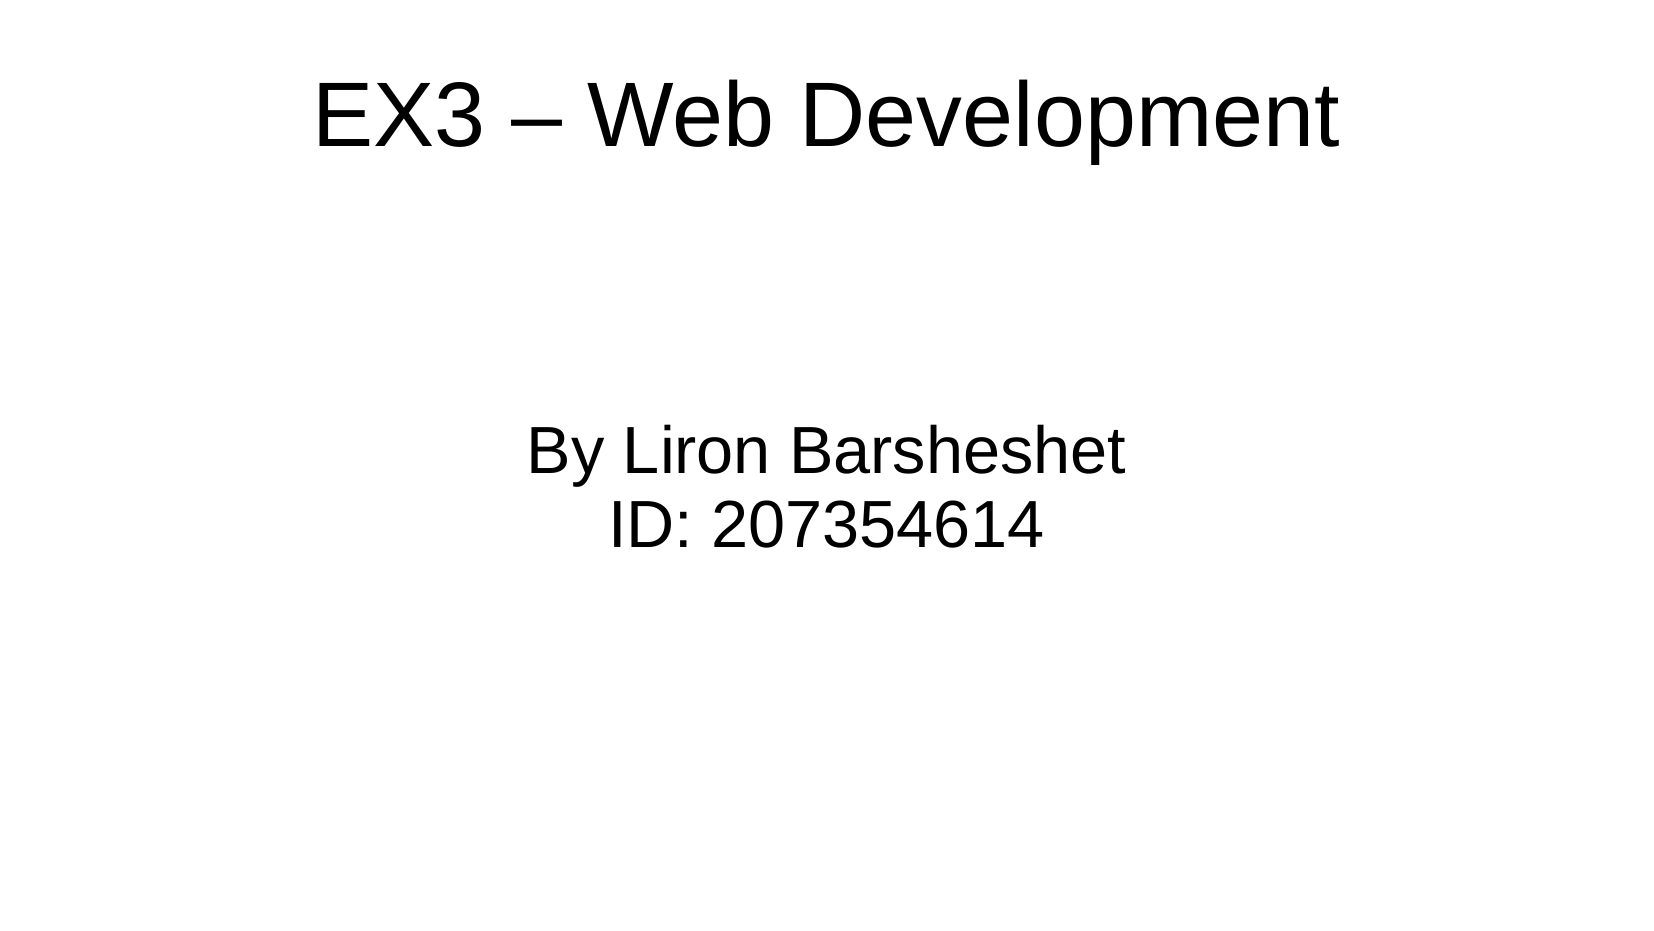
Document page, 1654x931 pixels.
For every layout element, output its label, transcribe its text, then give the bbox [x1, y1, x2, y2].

subtitle By Liron Barsheshet ID: 207354614 [82, 217, 1571, 758]
title EX3 – Web Development [82, 37, 1571, 193]
